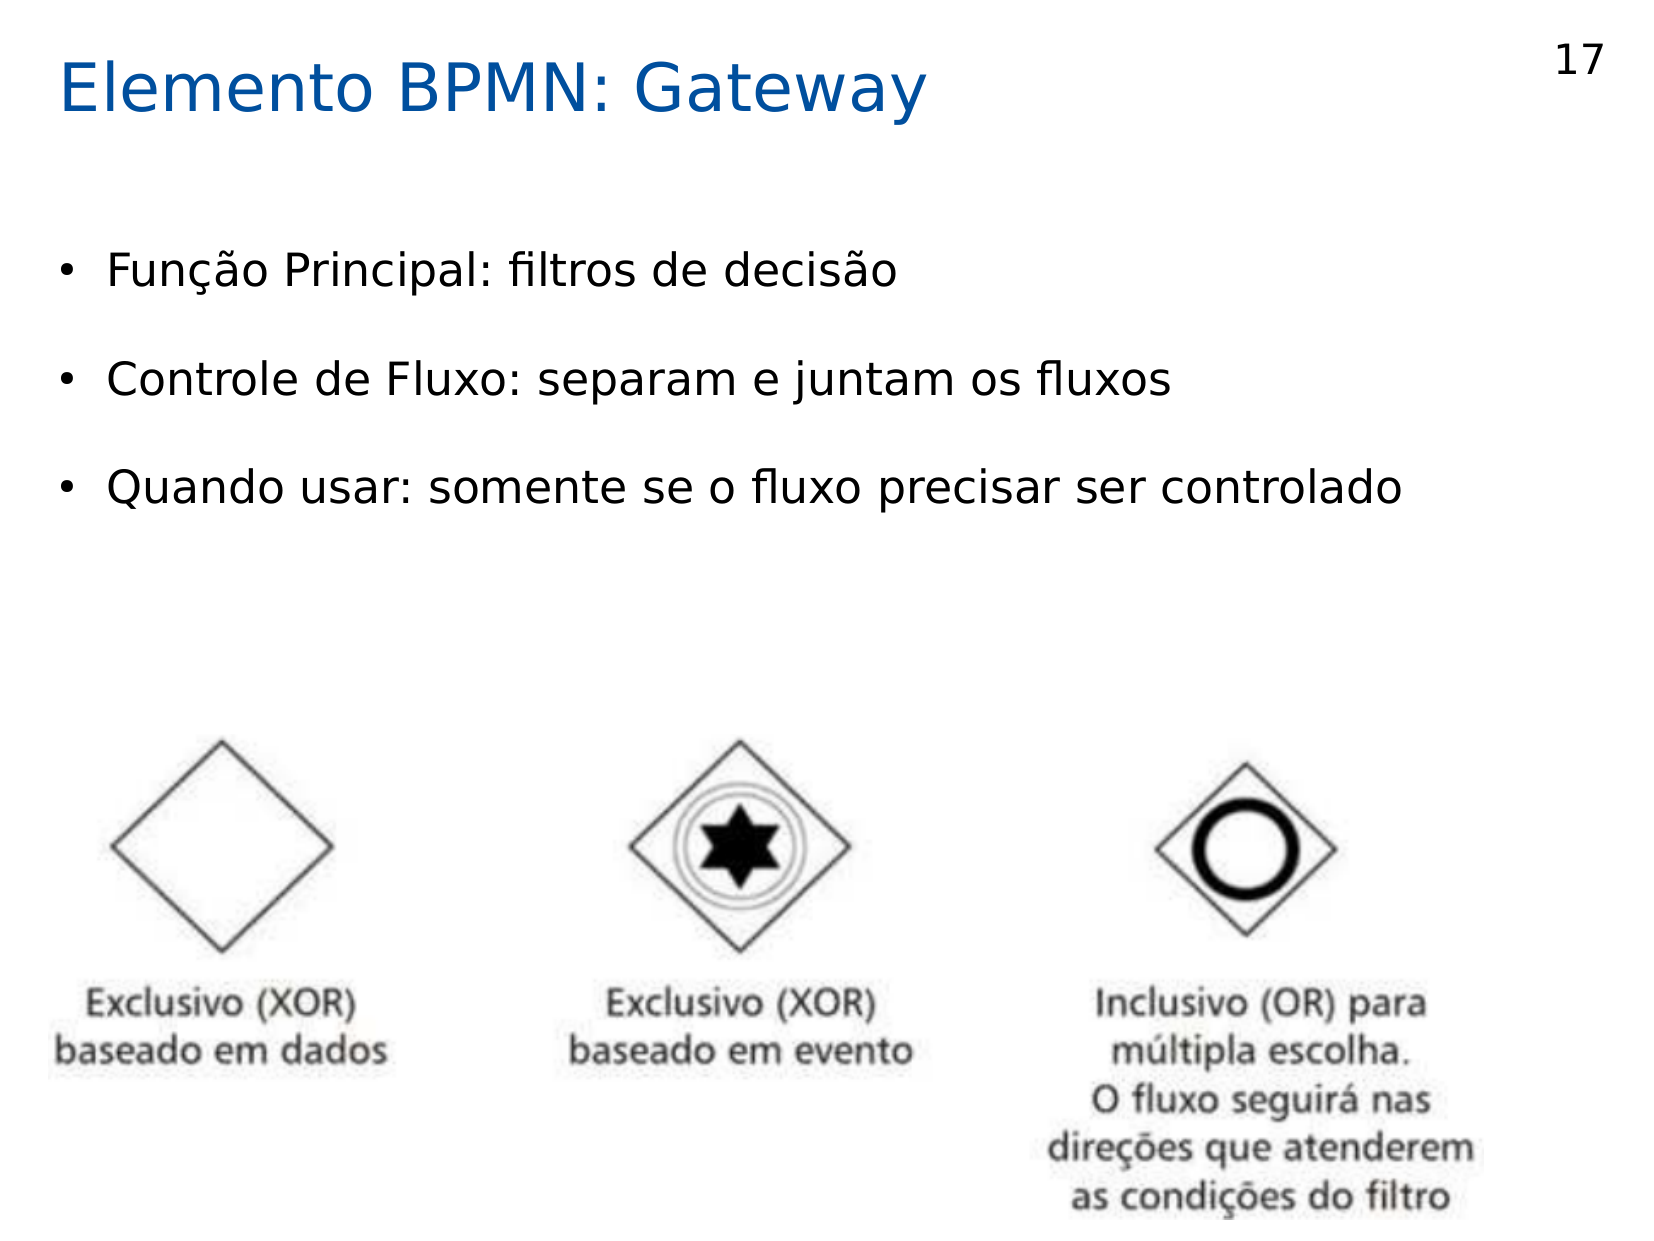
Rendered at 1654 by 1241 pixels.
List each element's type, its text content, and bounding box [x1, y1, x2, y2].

picture [48, 734, 1484, 1220]
list Função Principal: filtros de decisão Controle de Fluxo: separam e juntam os fluxos Quando usar: somente se o fluxo precisar ser controlado [59, 236, 1595, 1211]
title Elemento BPMN: Gateway [59, 29, 1506, 148]
